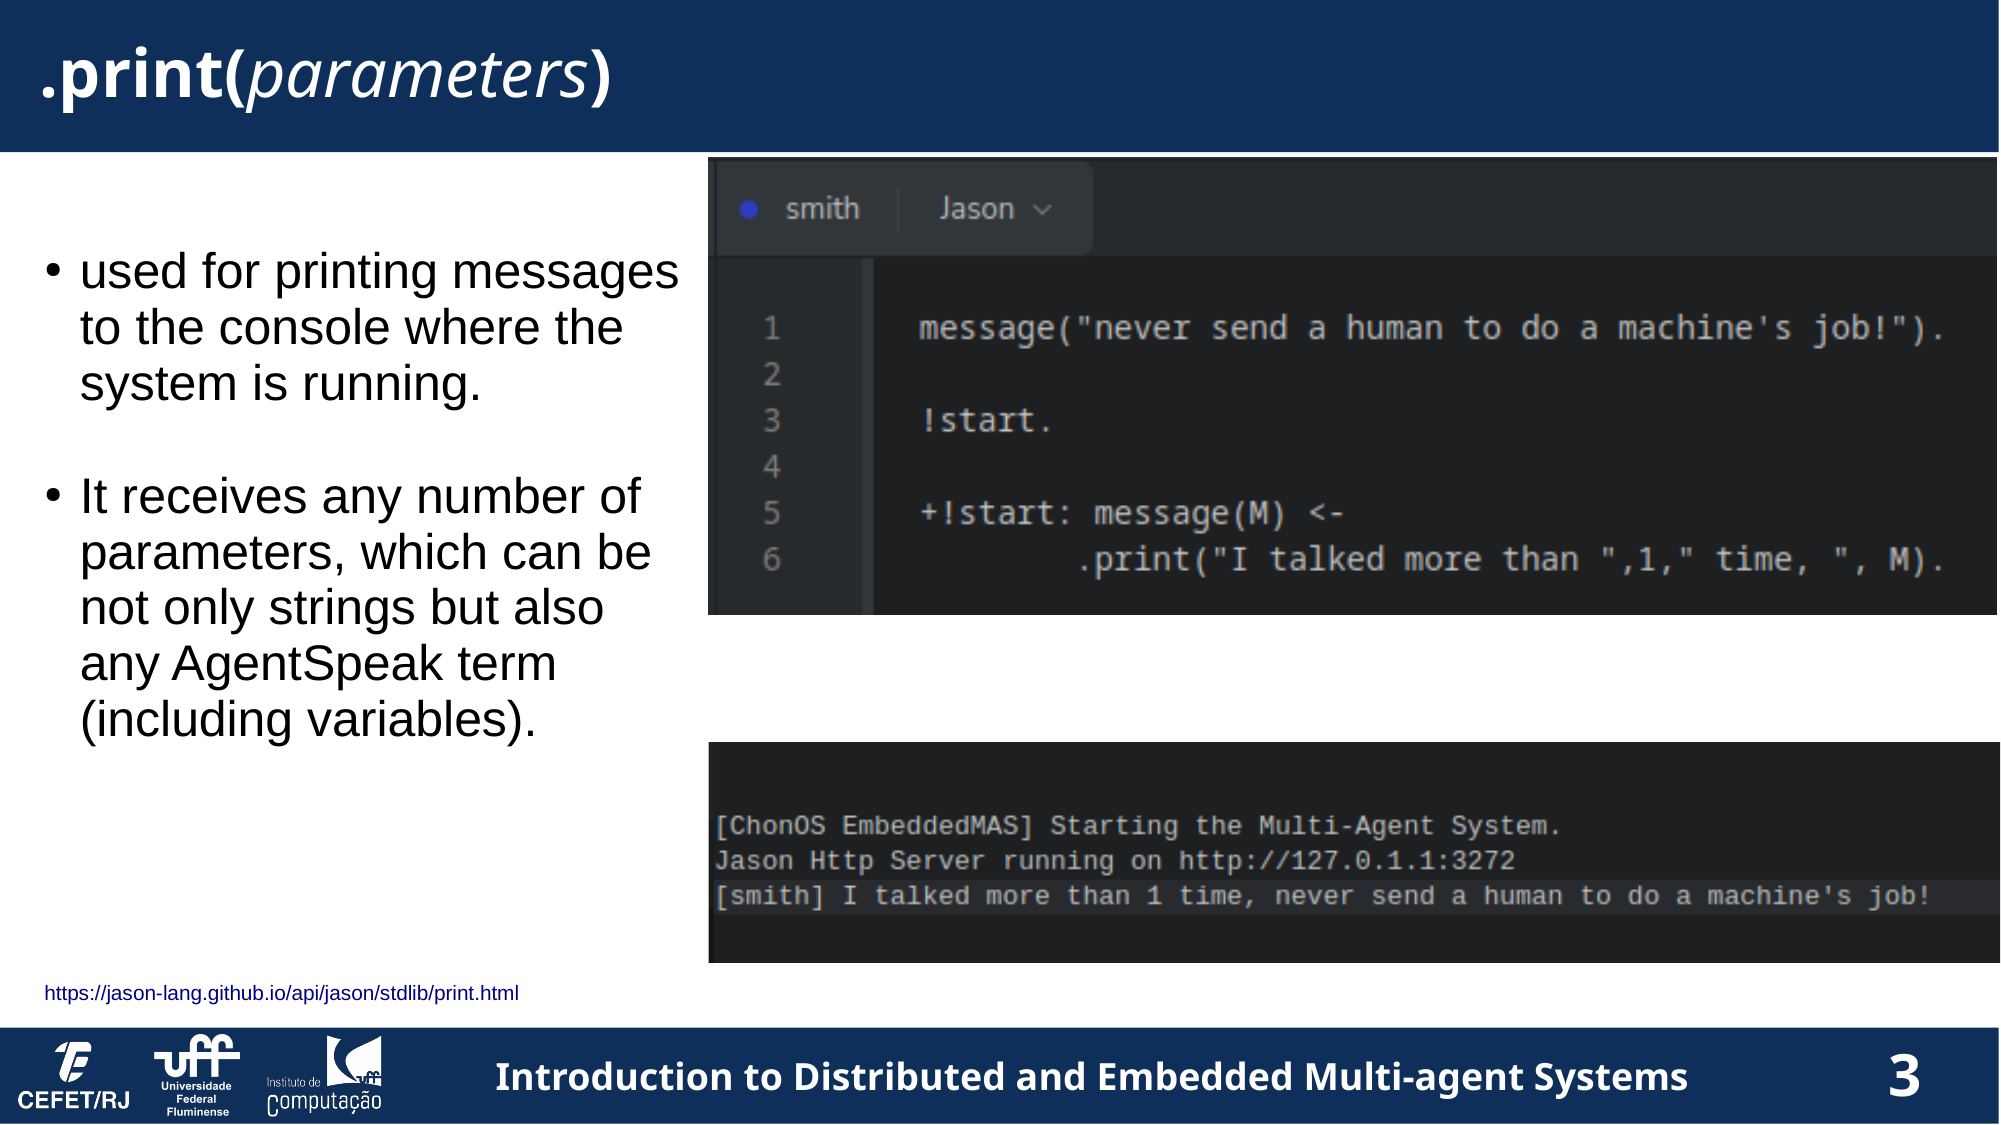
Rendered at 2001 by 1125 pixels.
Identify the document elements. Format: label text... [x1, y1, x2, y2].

picture [18, 1021, 129, 1125]
picture [265, 1033, 383, 1117]
text_box .print(parameters) [25, 23, 1999, 119]
picture [153, 1033, 241, 1121]
picture [708, 742, 2001, 963]
text_box https://jason-lang.github.io/api/jason/stdlib/print.html [29, 974, 919, 1026]
text_box used for printing messages to the console where the system is running. It receives any number of parameters, which can be not only strings but also any AgentSpeak term (including variables). [29, 236, 709, 827]
picture [708, 157, 1997, 615]
